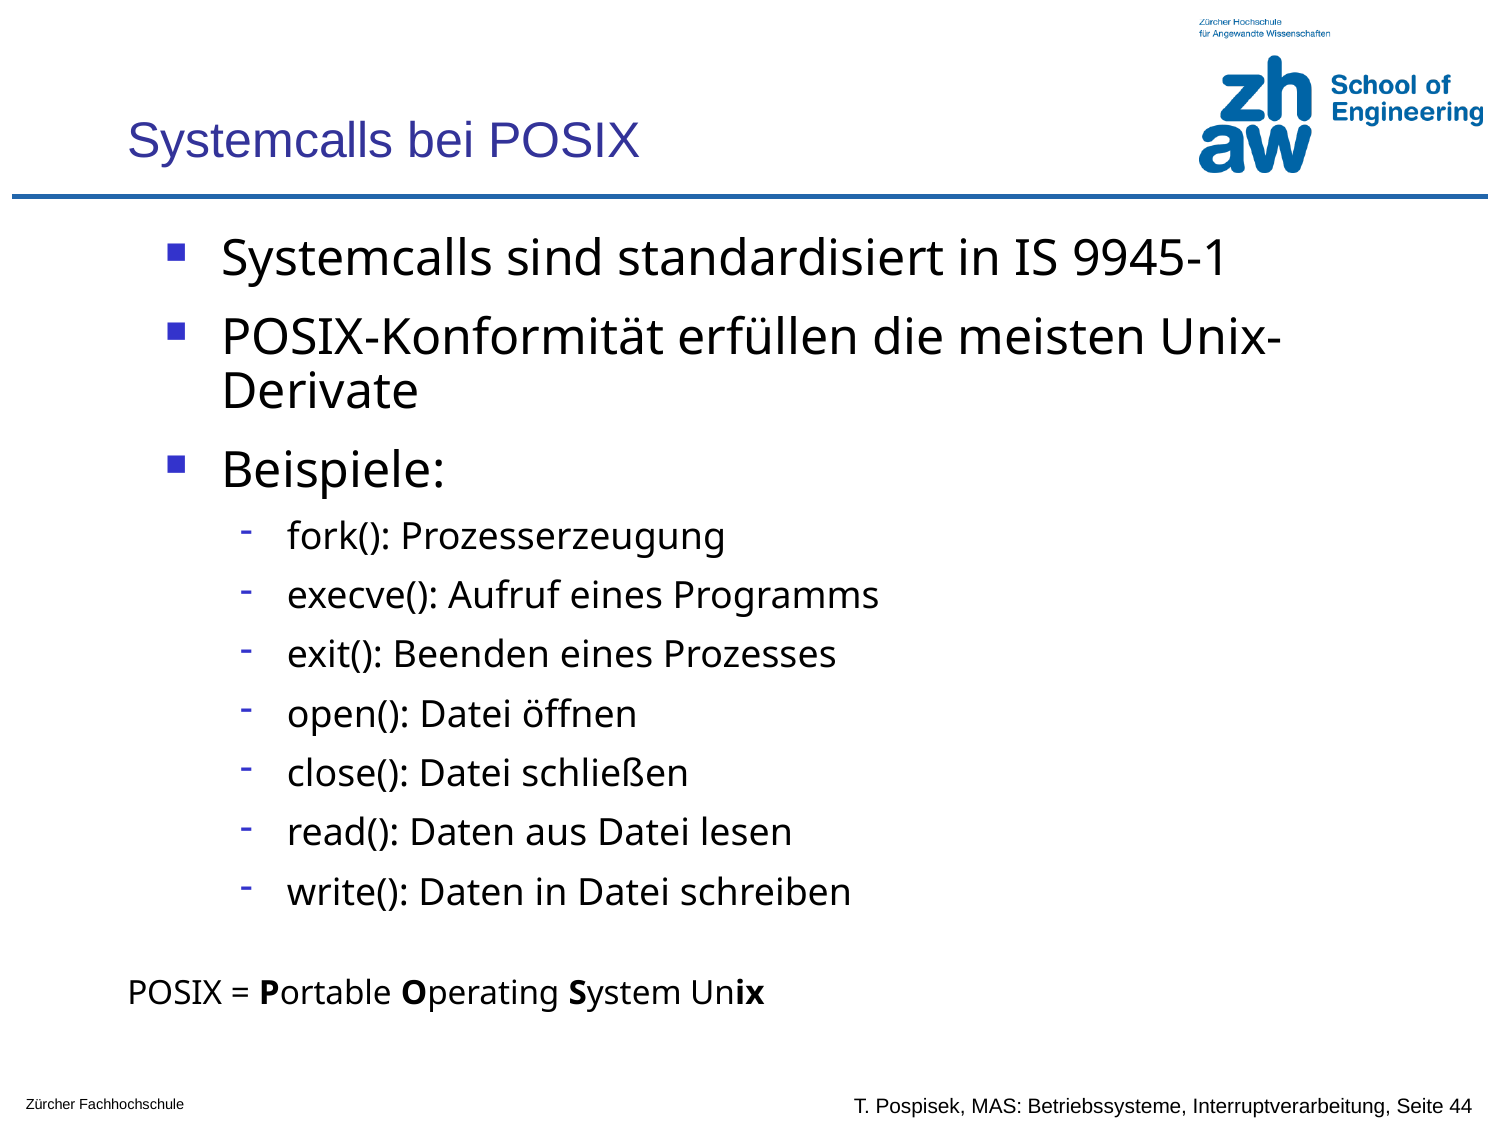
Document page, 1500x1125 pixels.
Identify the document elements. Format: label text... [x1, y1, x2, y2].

list Systemcalls sind standardisiert in IS 9945-1 POSIX-Konformität erfüllen die meisten Unix-Derivate Beispiele: fork(): Prozesserzeugung execve(): Aufruf eines Programms exit(): Beenden eines Prozesses open(): Datei öffnen close(): Datei schließen read(): Daten aus Datei lesen write(): Daten in Datei schreiben [150, 224, 1338, 900]
title Systemcalls bei POSIX [112, 66, 1391, 175]
picture [1199, 19, 1483, 173]
text_box POSIX = Portable Operating System Unix [112, 964, 1350, 1019]
